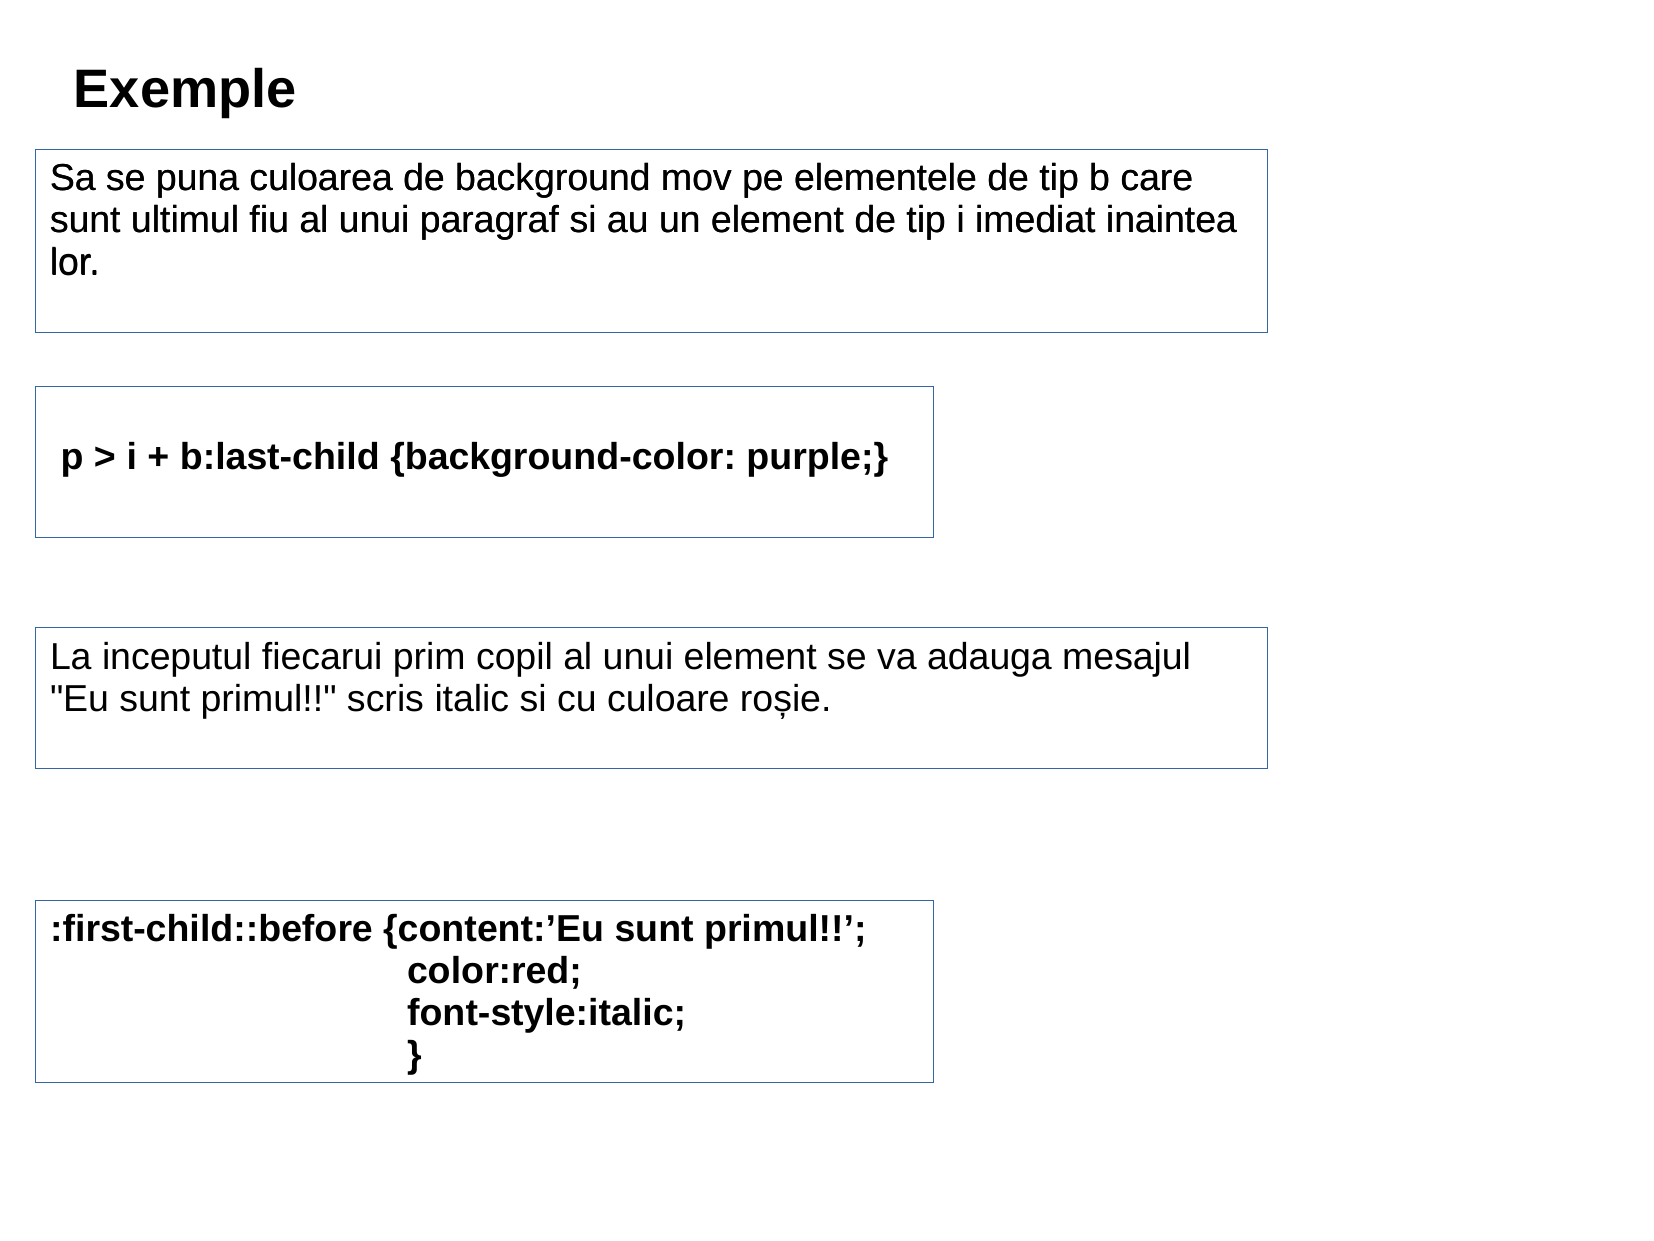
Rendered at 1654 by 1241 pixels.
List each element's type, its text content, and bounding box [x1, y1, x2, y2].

text_box Exemple [59, 50, 1229, 149]
text_box La inceputul fiecarui prim copil al unui element se va adauga mesajul "Eu sunt primul!!" scris italic si cu culoare roșie. [35, 627, 1268, 769]
text_box Sa se puna culoarea de background mov pe elementele de tip b care sunt ultimul fiu al unui paragraf si au un element de tip i imediat inaintea lor. [35, 149, 1268, 333]
text_box :first-child::before {content:’Eu sunt primul!!’; color:red; font-style:italic; } [35, 900, 934, 1083]
text_box p > i + b:last-child {background-color: purple;} [35, 386, 934, 538]
